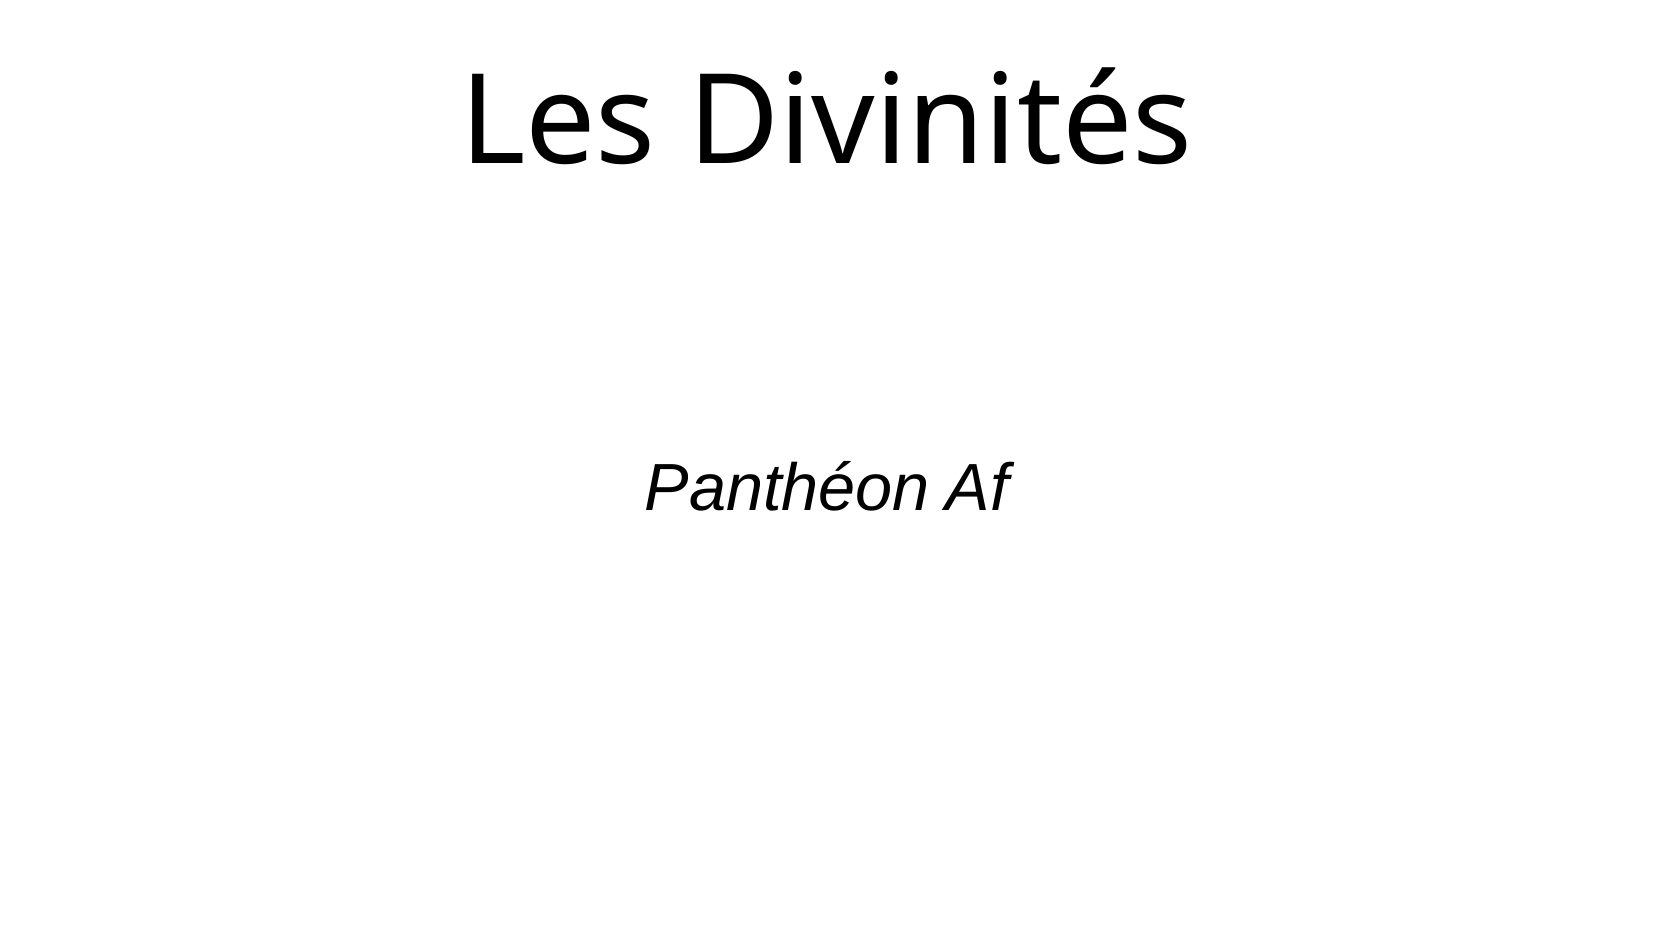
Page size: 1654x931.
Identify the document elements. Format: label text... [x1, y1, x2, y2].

subtitle Panthéon Af [82, 217, 1571, 758]
title Les Divinités [82, 37, 1571, 193]
